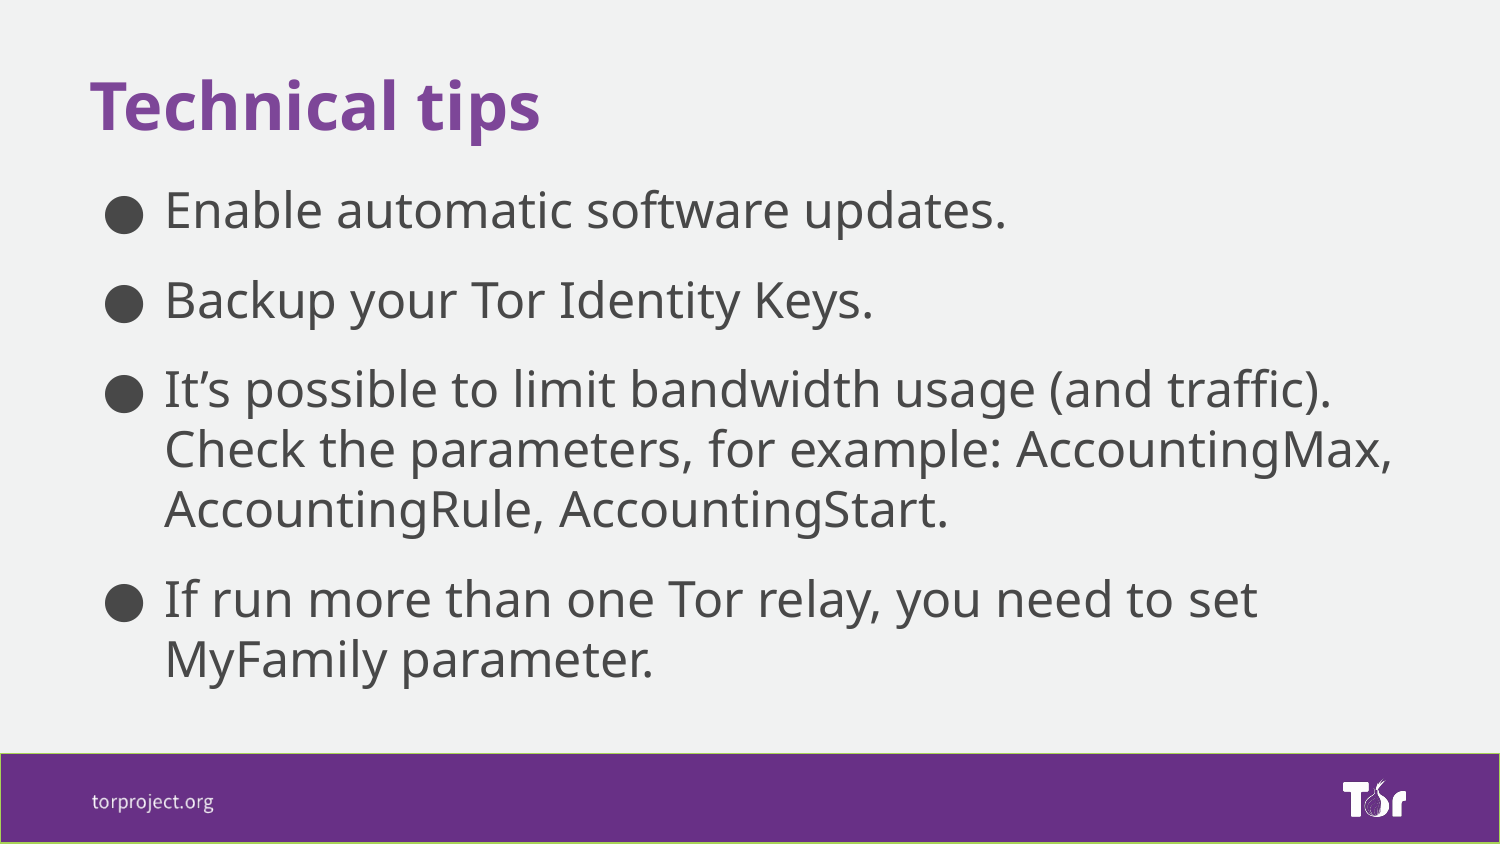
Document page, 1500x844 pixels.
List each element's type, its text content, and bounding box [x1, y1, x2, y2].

picture [75, 780, 604, 821]
text_box Technical tips [75, 33, 1425, 171]
text_box Enable automatic software updates. Backup your Tor Identity Keys. It’s possible to limit bandwidth usage (and traffic). Check the parameters, for example: AccountingMax, AccountingRule, AccountingStart. If run more than one Tor relay, you need to set MyFamily parameter. [75, 171, 1425, 728]
picture [1343, 778, 1406, 817]
